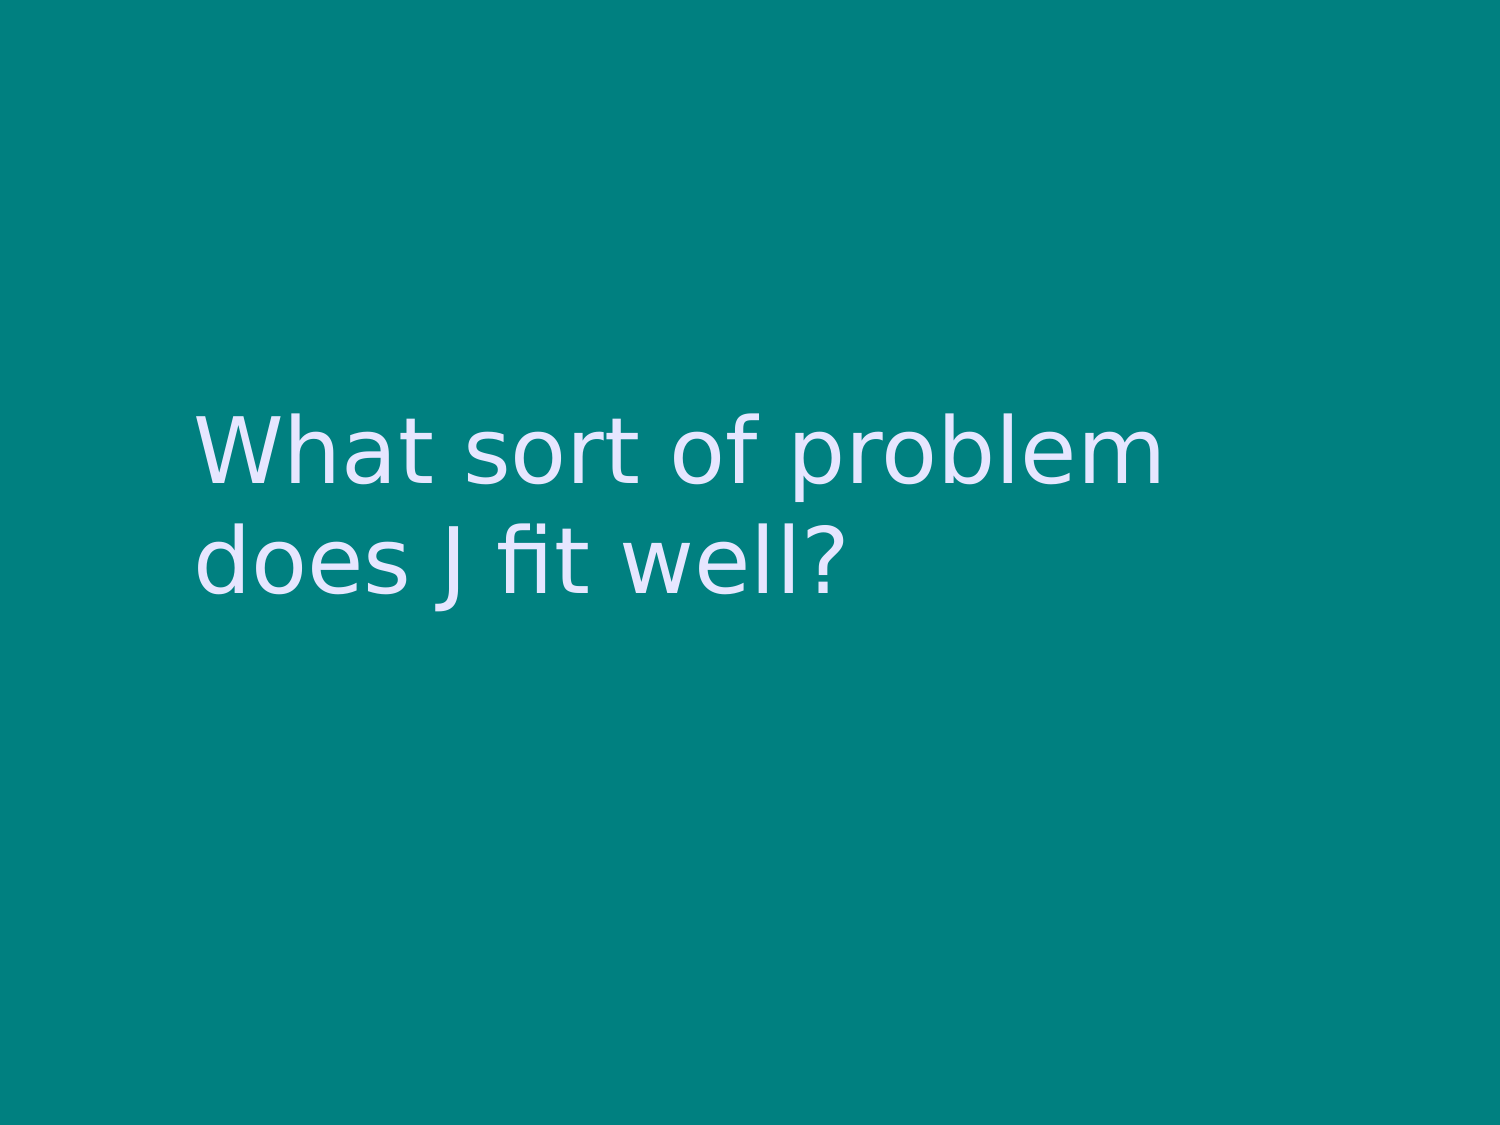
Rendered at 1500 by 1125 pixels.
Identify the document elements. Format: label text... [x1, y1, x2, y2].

text_box What sort of problem does J fit well? [178, 164, 1411, 620]
